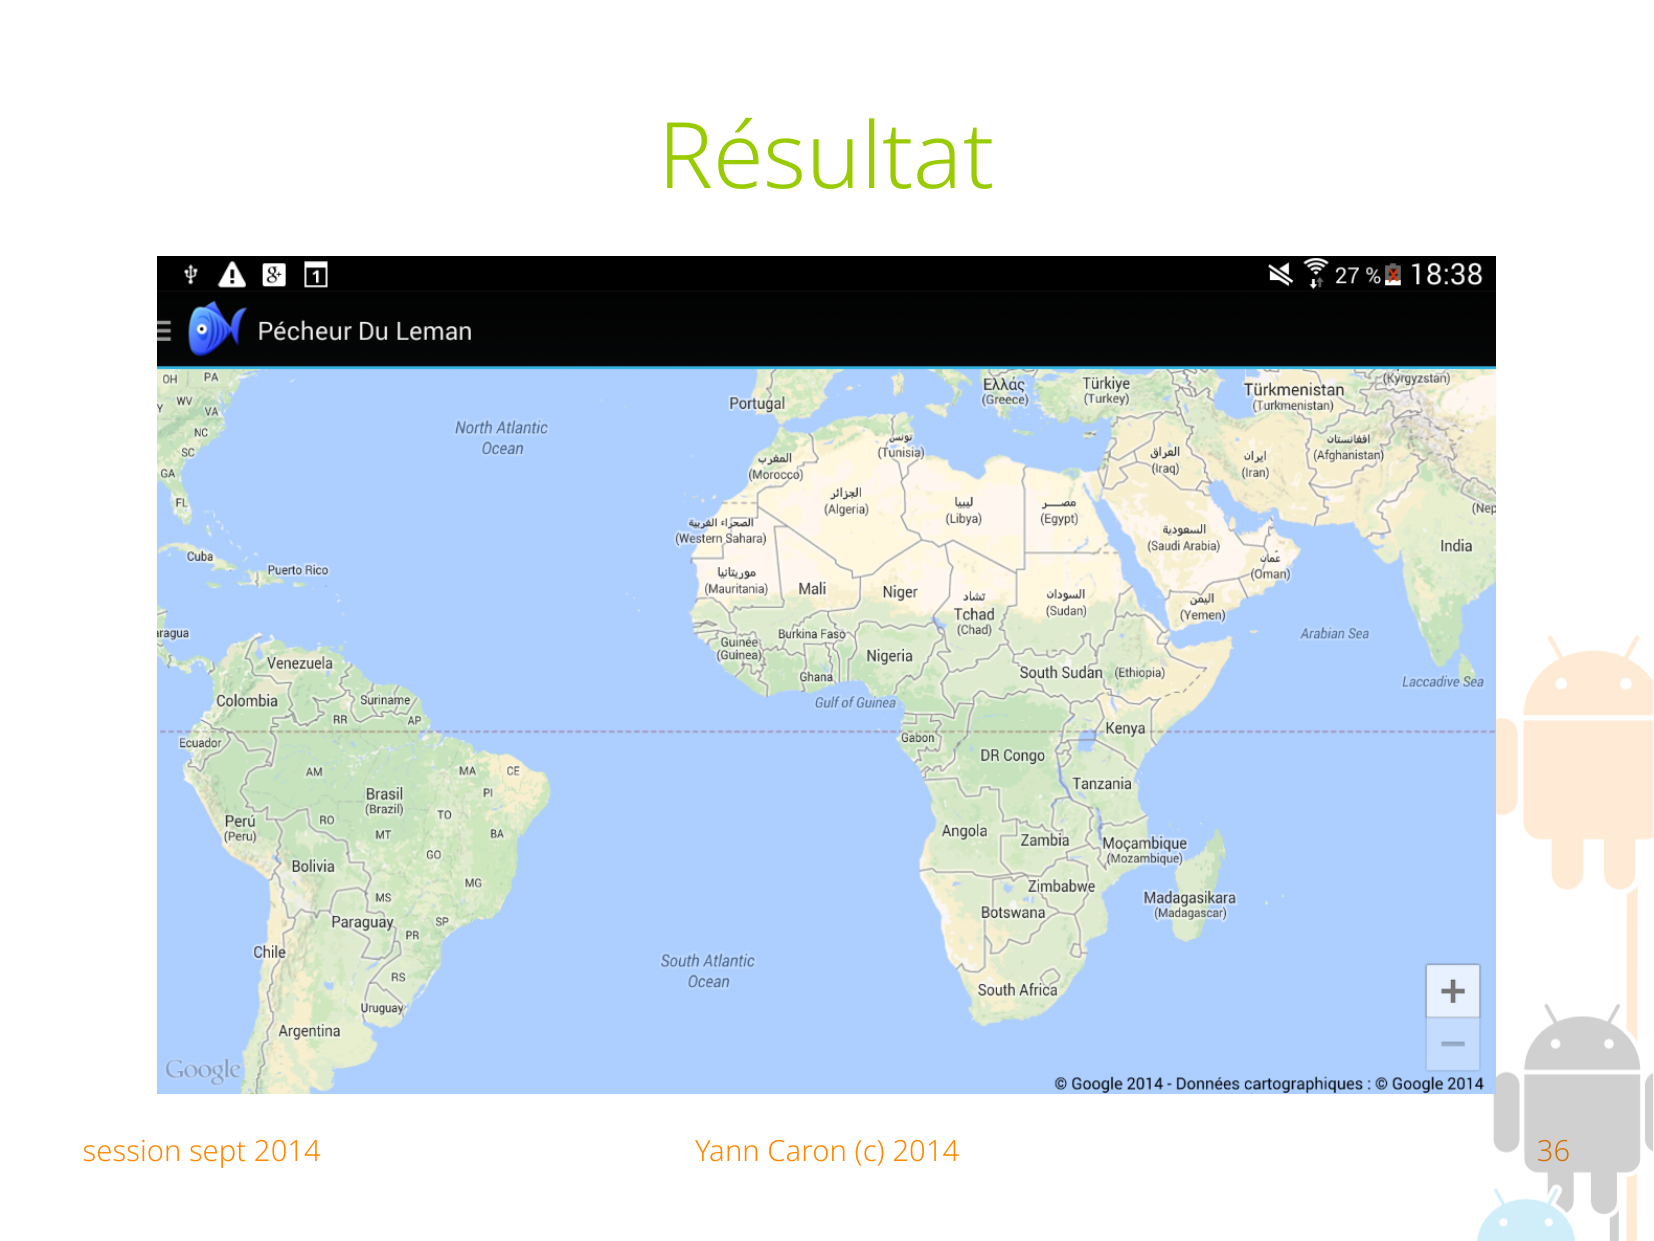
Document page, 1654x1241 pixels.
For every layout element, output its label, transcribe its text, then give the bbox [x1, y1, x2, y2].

picture [157, 256, 1654, 1241]
title Résultat [82, 49, 1571, 257]
